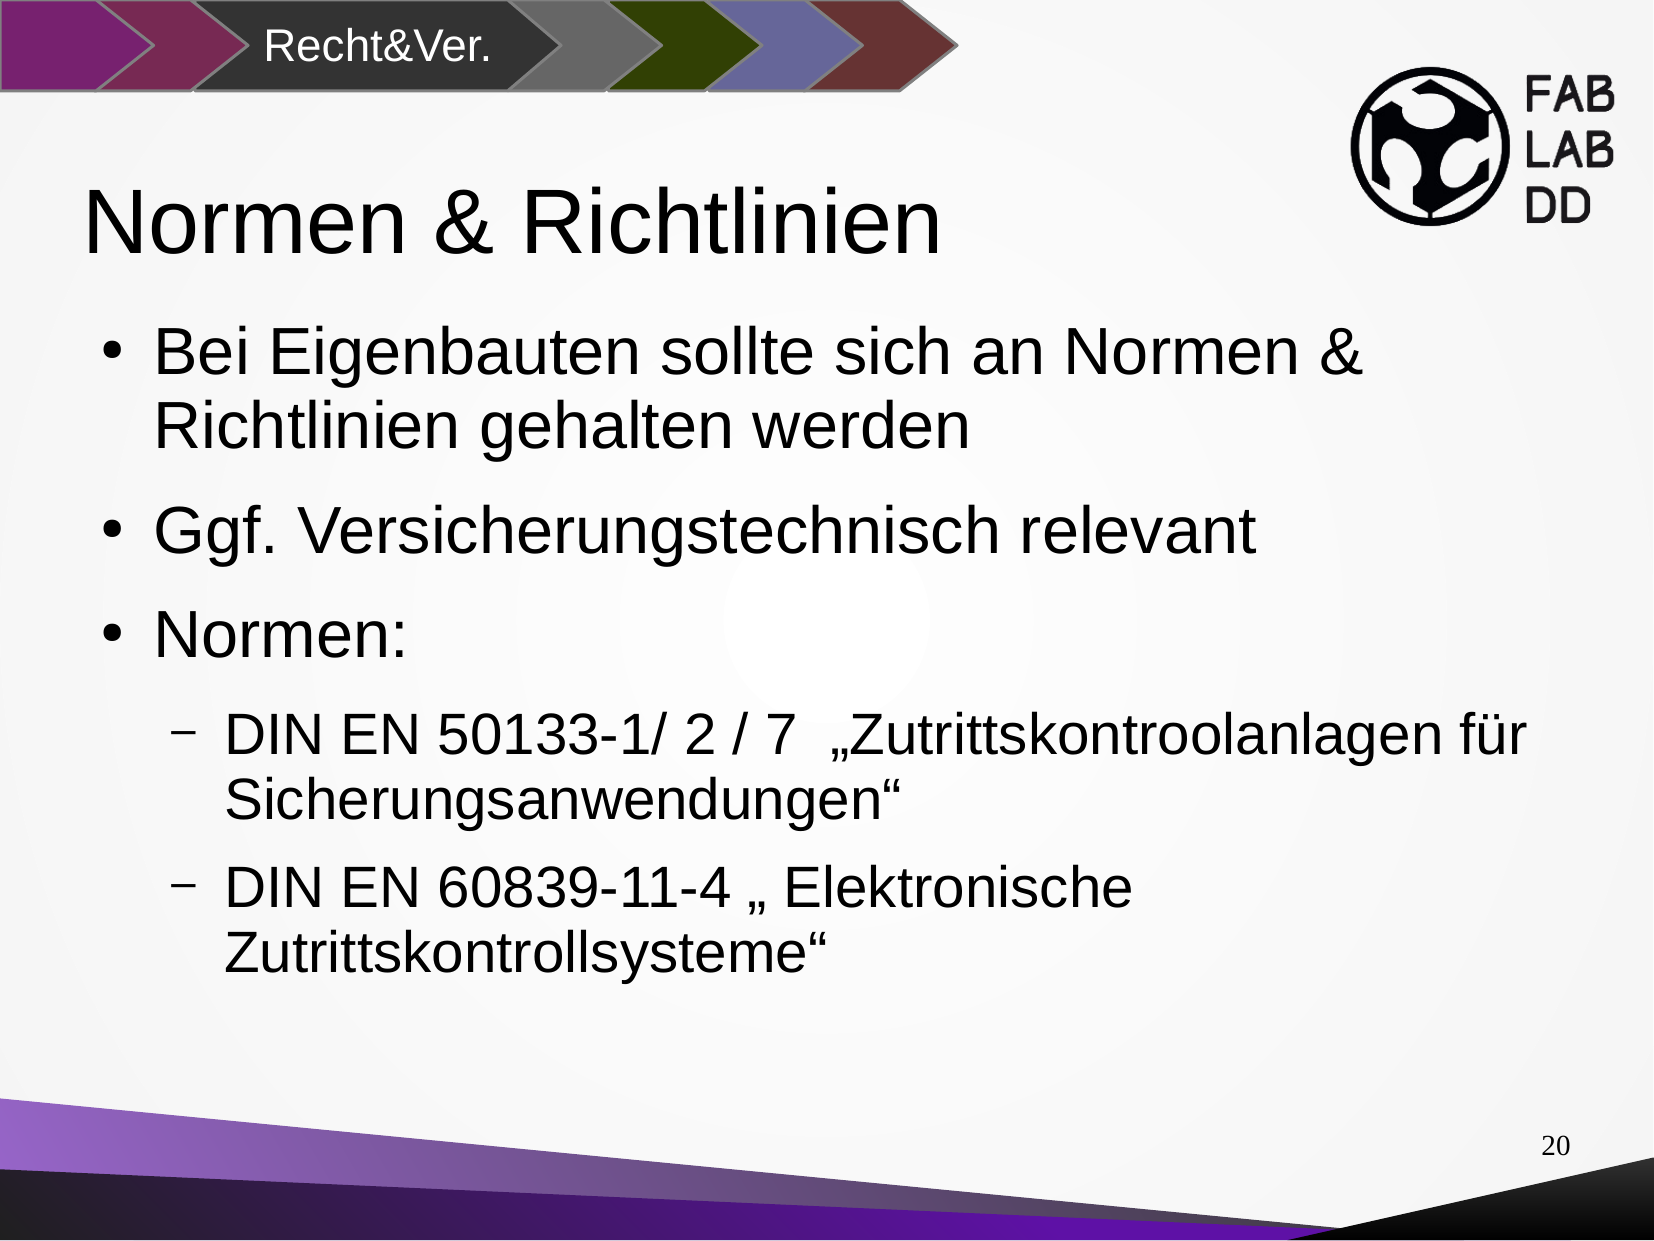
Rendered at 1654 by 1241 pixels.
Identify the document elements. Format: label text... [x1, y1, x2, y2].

title Normen & Richtlinien [82, 118, 1300, 313]
text_box [0, 0, 249, 91]
text_box [509, 0, 958, 91]
list Bei Eigenbauten sollte sich an Normen & Richtlinien gehalten werden Ggf. Versicherungstechnisch relevant Normen: DIN EN 50133-1/ 2 / 7 „Zutrittskontroolanlagen für Sicherungsanwendungen“ DIN EN 60839-11-4 „ Elektronische Zutrittskontrollsysteme“ [82, 313, 1538, 1034]
text_box Recht&Ver. [194, 0, 562, 91]
picture [1324, 36, 1642, 257]
